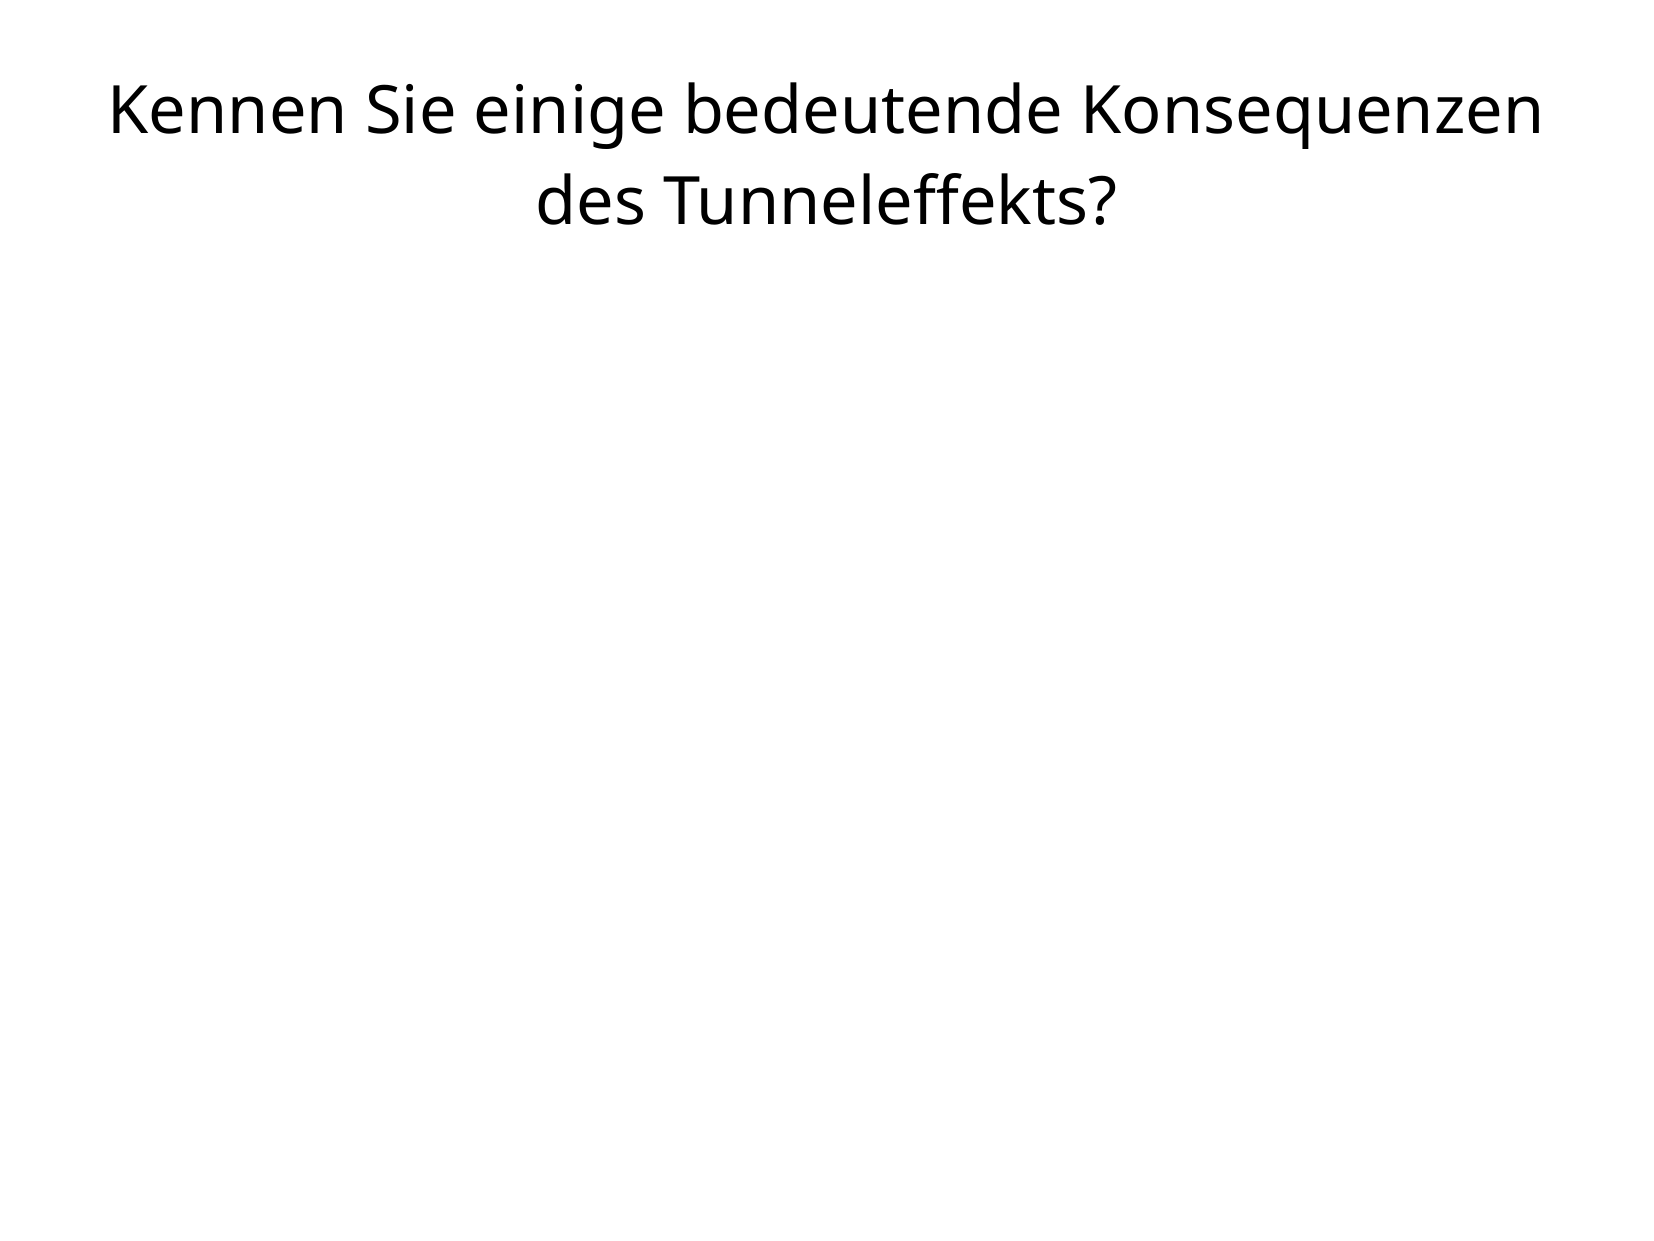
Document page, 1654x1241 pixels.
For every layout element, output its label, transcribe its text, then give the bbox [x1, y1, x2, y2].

title Kennen Sie einige bedeutende Konsequenzen des Tunneleffekts? [82, 49, 1571, 257]
